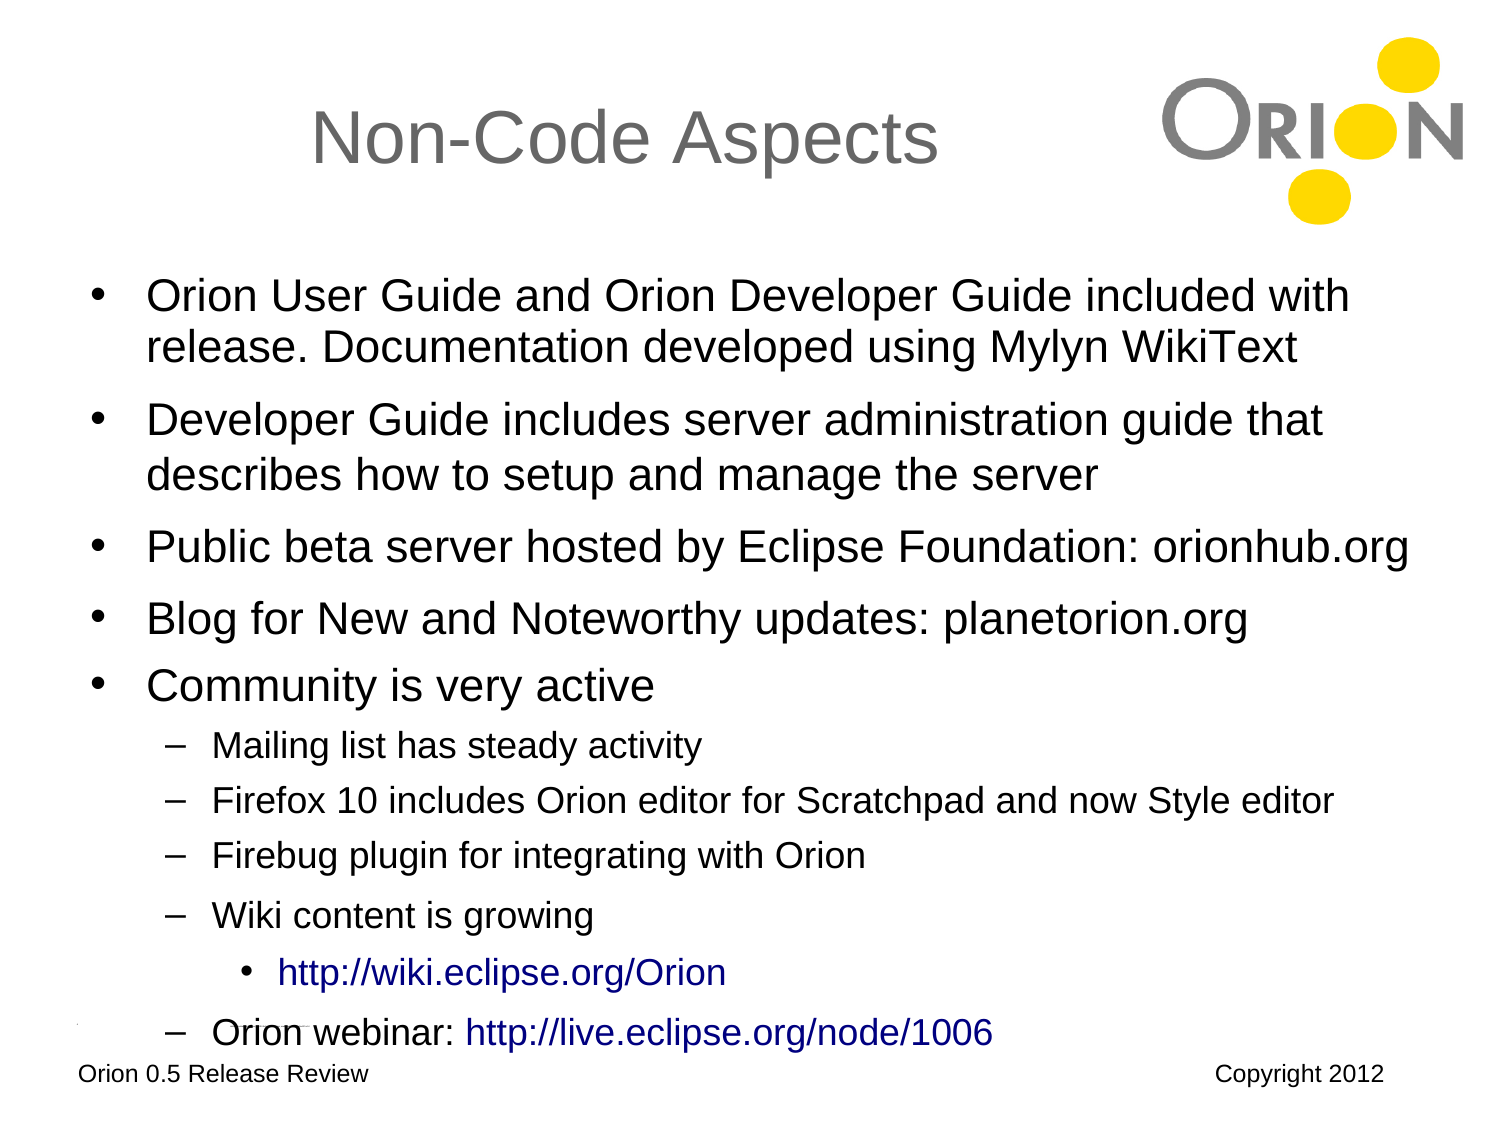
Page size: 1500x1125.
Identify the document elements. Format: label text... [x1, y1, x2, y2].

picture [1162, 37, 1463, 225]
list Orion User Guide and Orion Developer Guide included with release. Documentation developed using Mylyn WikiText Developer Guide includes server administration guide that describes how to setup and manage the server Public beta server hosted by Eclipse Foundation: orionhub.org Blog for New and Noteworthy updates: planetorion.org Community is very active Mailing list has steady activity Firefox 10 includes Orion editor for Scratchpad and now Style editor Firebug plugin for integrating with Orion Wiki content is growing http://wiki.eclipse.org/Orion Orion webinar: http://live.eclipse.org/node/1006 [75, 262, 1463, 1122]
title Non-Code Aspects [74, 45, 1176, 233]
